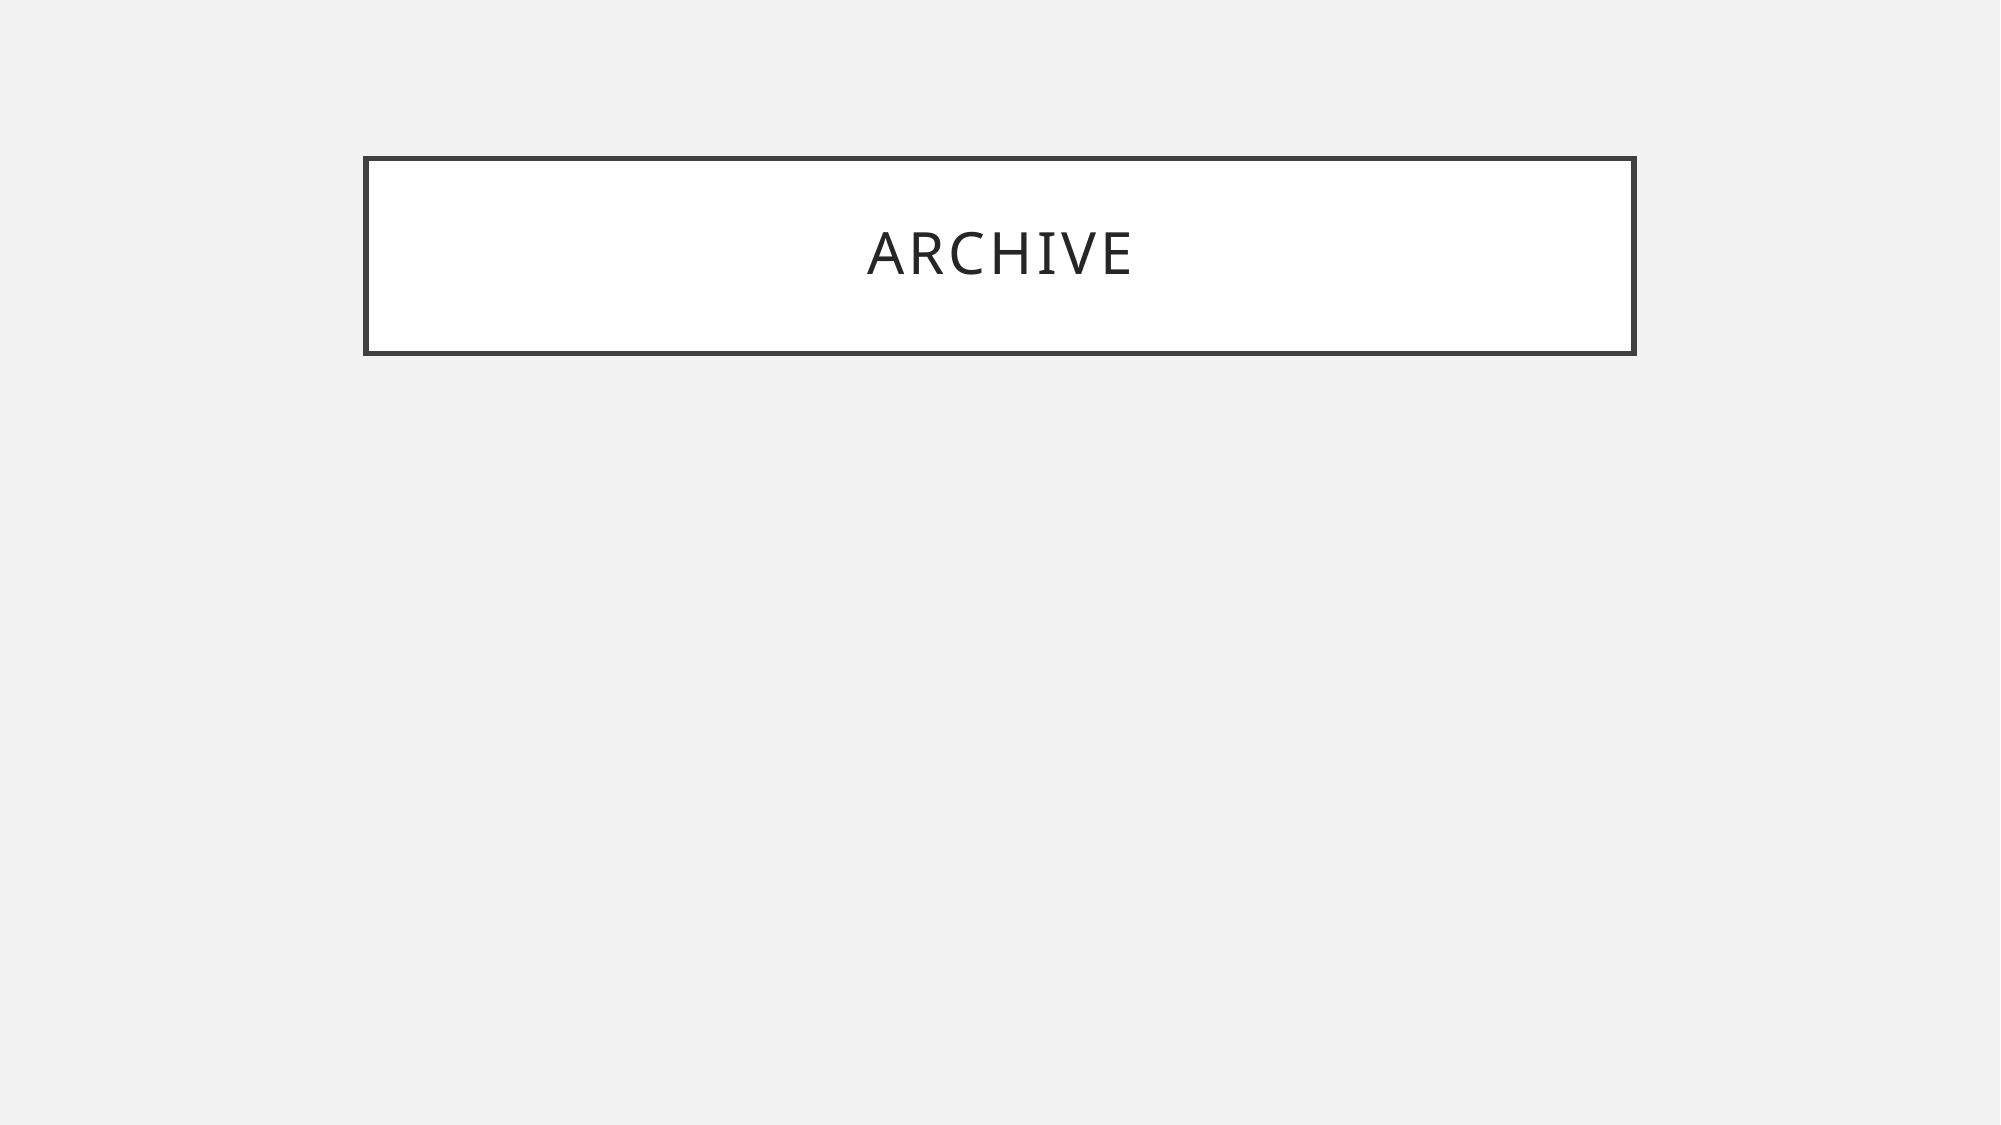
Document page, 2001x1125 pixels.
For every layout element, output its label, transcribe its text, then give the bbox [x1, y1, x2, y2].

title Archive [366, 158, 1634, 354]
